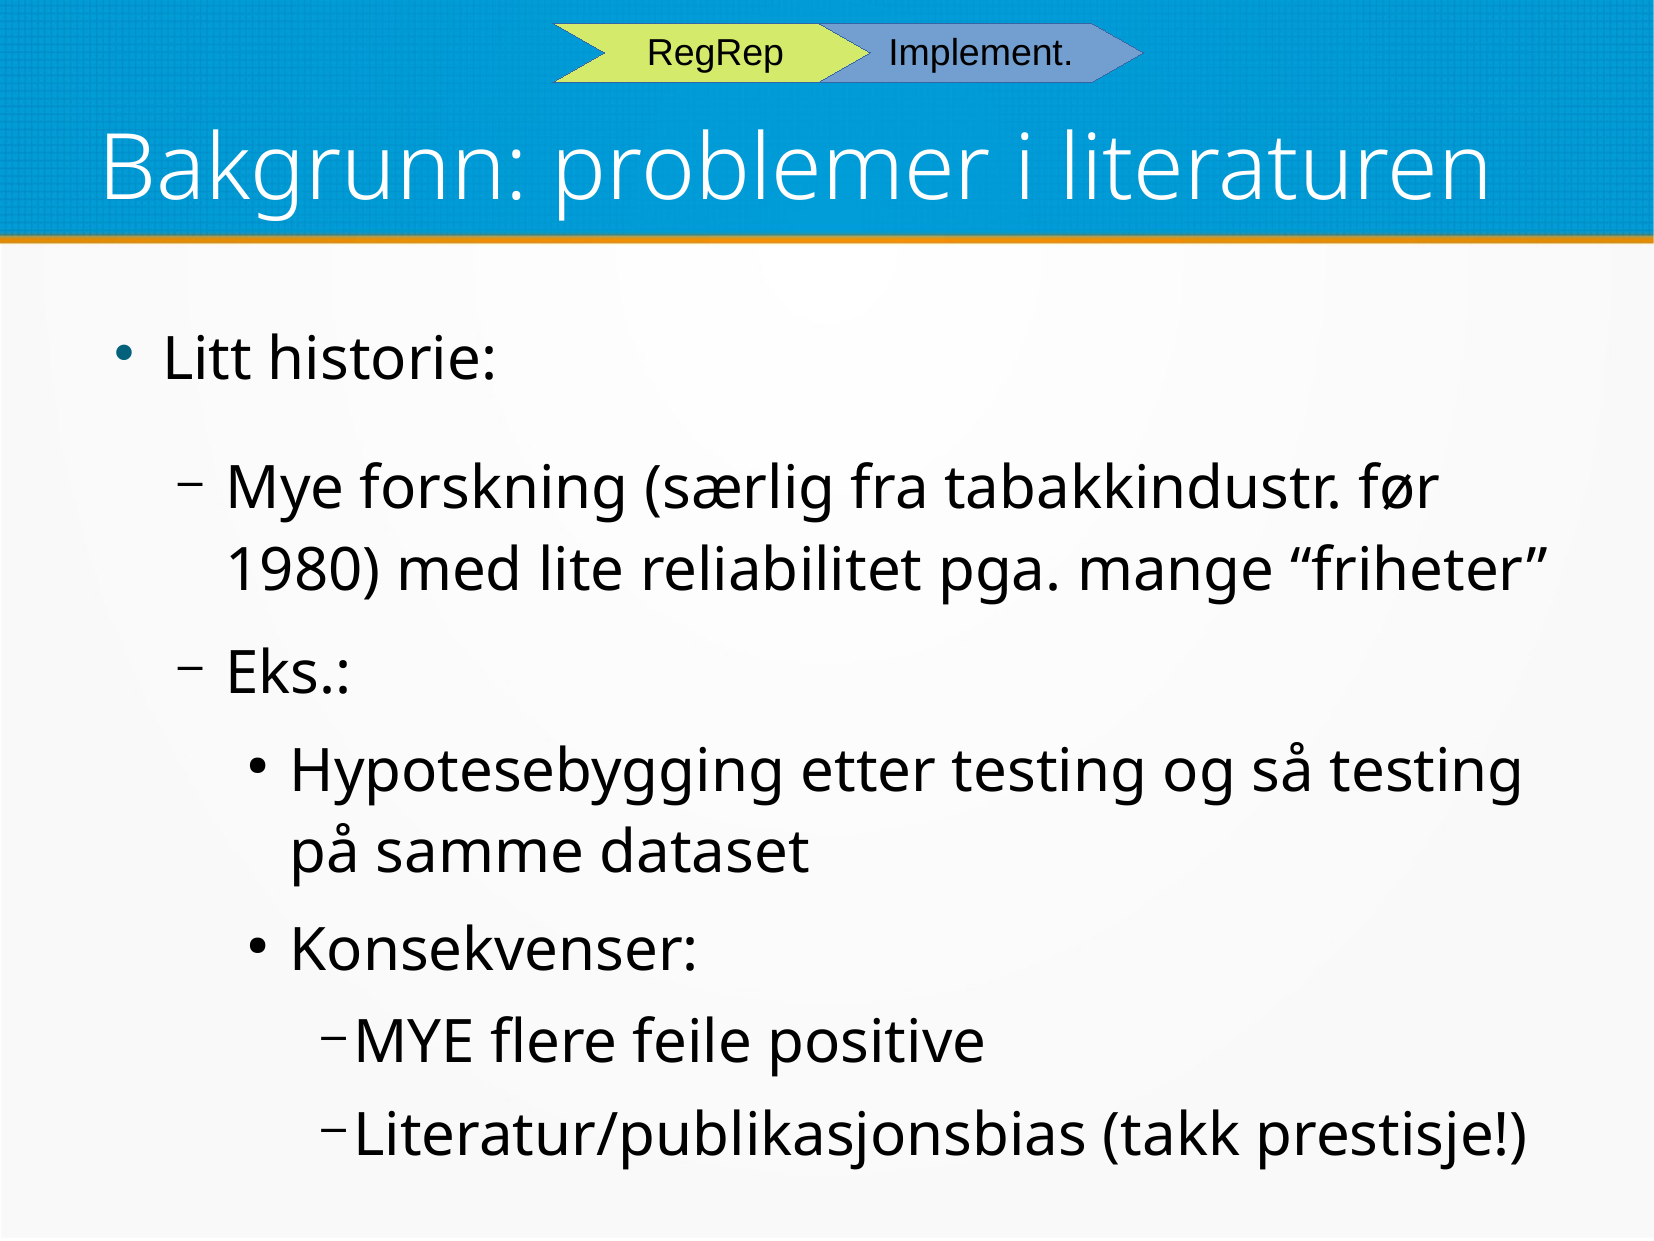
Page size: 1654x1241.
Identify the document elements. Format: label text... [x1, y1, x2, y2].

picture [0, 233, 1654, 1241]
text_box Implement. [818, 23, 1144, 83]
text_box RegRep [552, 23, 868, 83]
list Litt historie: Mye forskning (særlig fra tabakkindustr. før 1980) med lite reliabilitet pga. mange “friheter” Eks.: Hypotesebygging etter testing og så testing på samme dataset Konsekvenser: MYE flere feile positive Literatur/publikasjonsbias (takk prestisje!) [98, 315, 1595, 1182]
title Bakgrunn: problemer i literaturen [98, 19, 1654, 227]
